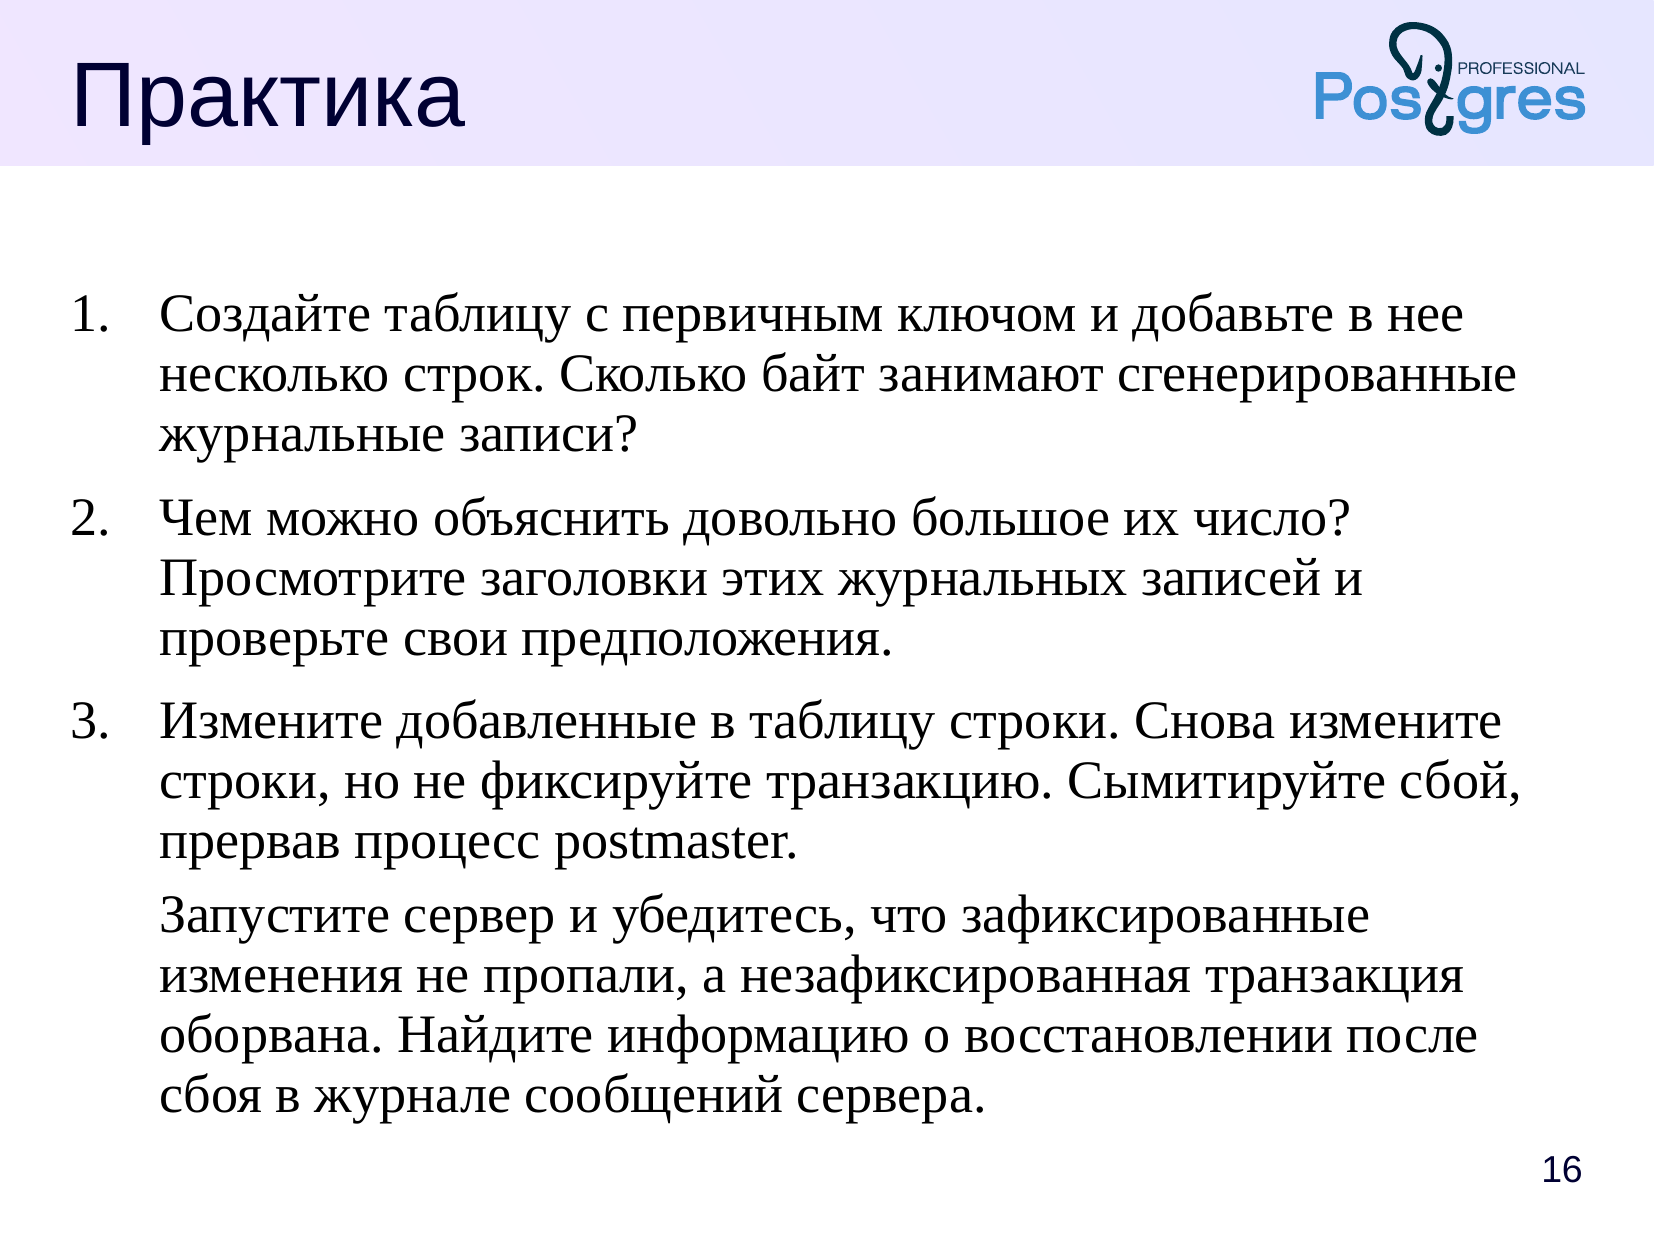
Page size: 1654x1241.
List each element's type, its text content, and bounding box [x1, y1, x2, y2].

title Практика [70, 43, 1241, 147]
list Создайте таблицу с первичным ключом и добавьте в нее несколько строк. Сколько байт занимают сгенерированные журнальные записи? Чем можно объяснить довольно большое их число? Просмотрите заголовки этих журнальных записей и проверьте свои предположения. Измените добавленные в таблицу строки. Снова измените строки, но не фиксируйте транзакцию. Сымитируйте сбой, прервав процесс postmaster. Запустите сервер и убедитесь, что зафиксированные изменения не пропали, а незафиксированная транзакция оборвана. Найдите информацию о восстановлении после сбоя в журнале сообщений сервера. [70, 283, 1583, 1134]
